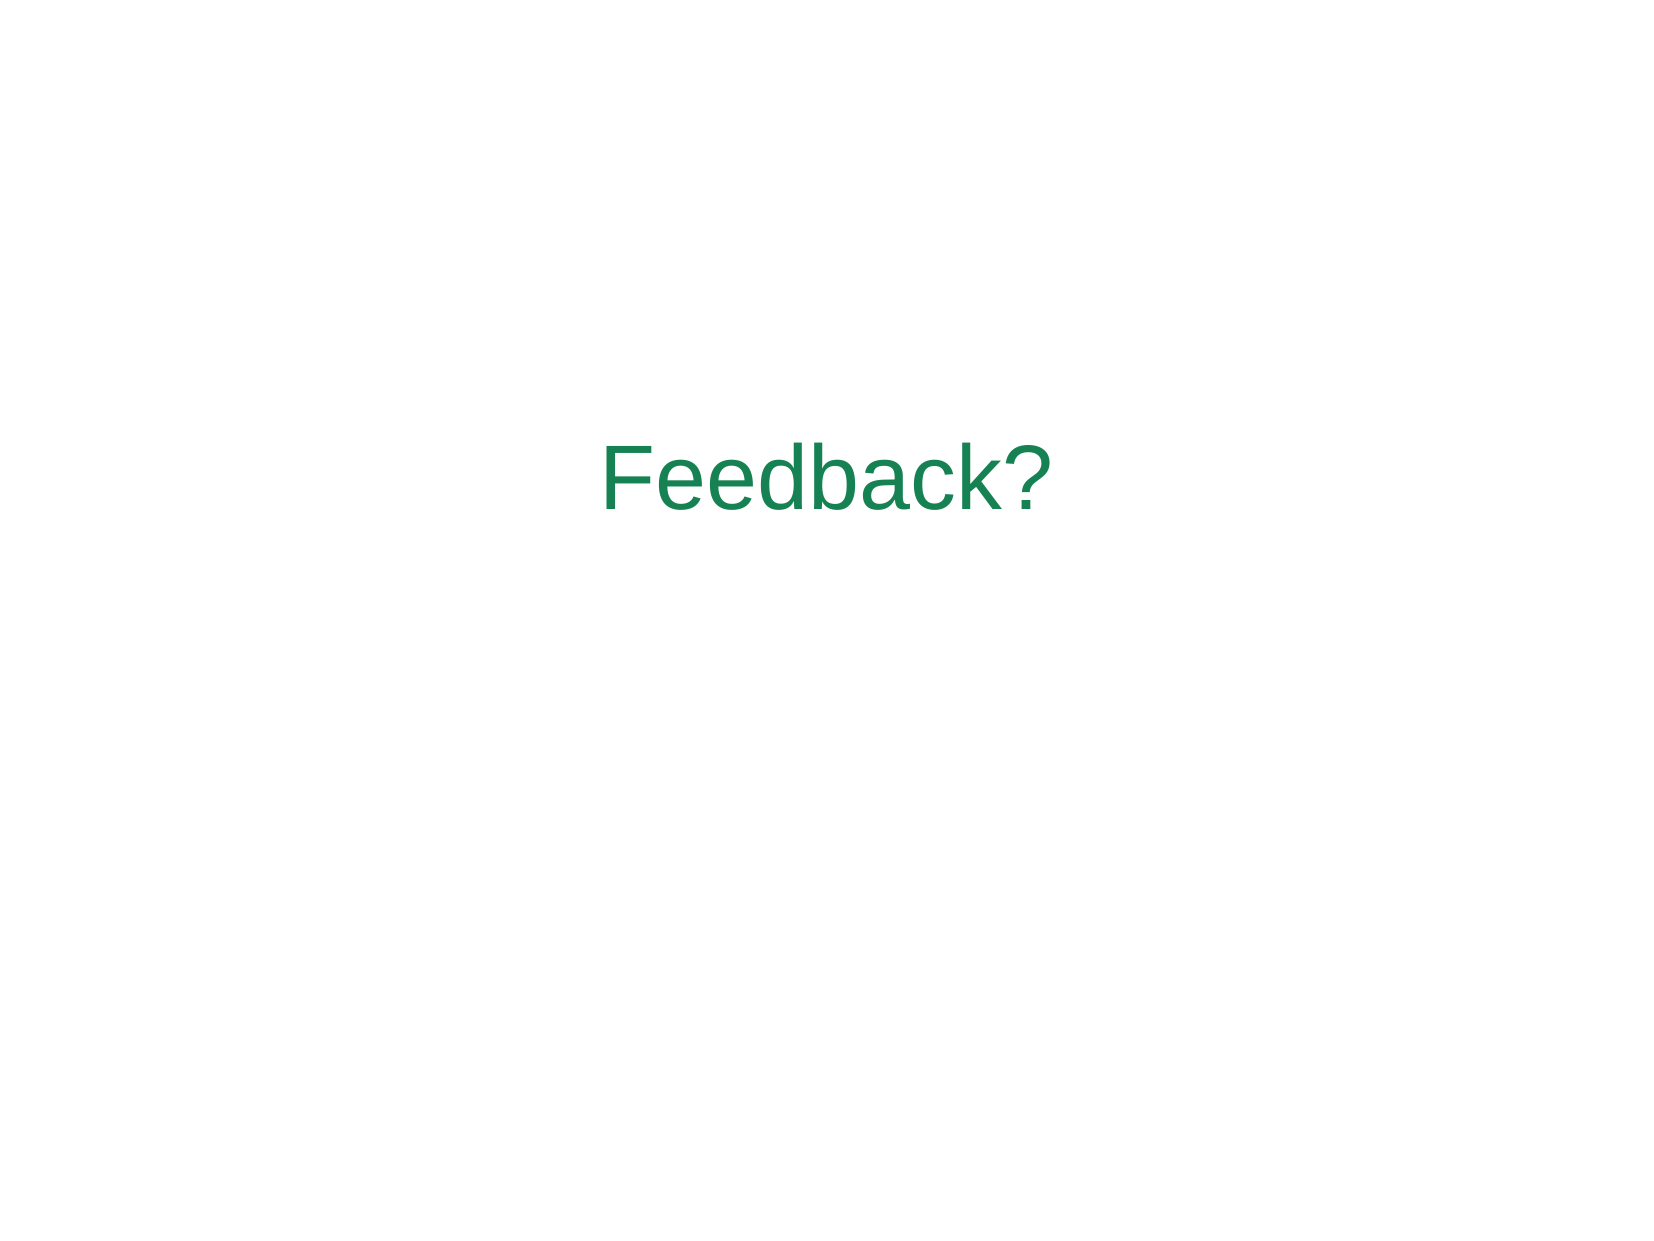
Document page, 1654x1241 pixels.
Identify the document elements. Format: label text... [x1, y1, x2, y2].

title Feedback? [82, 374, 1571, 582]
